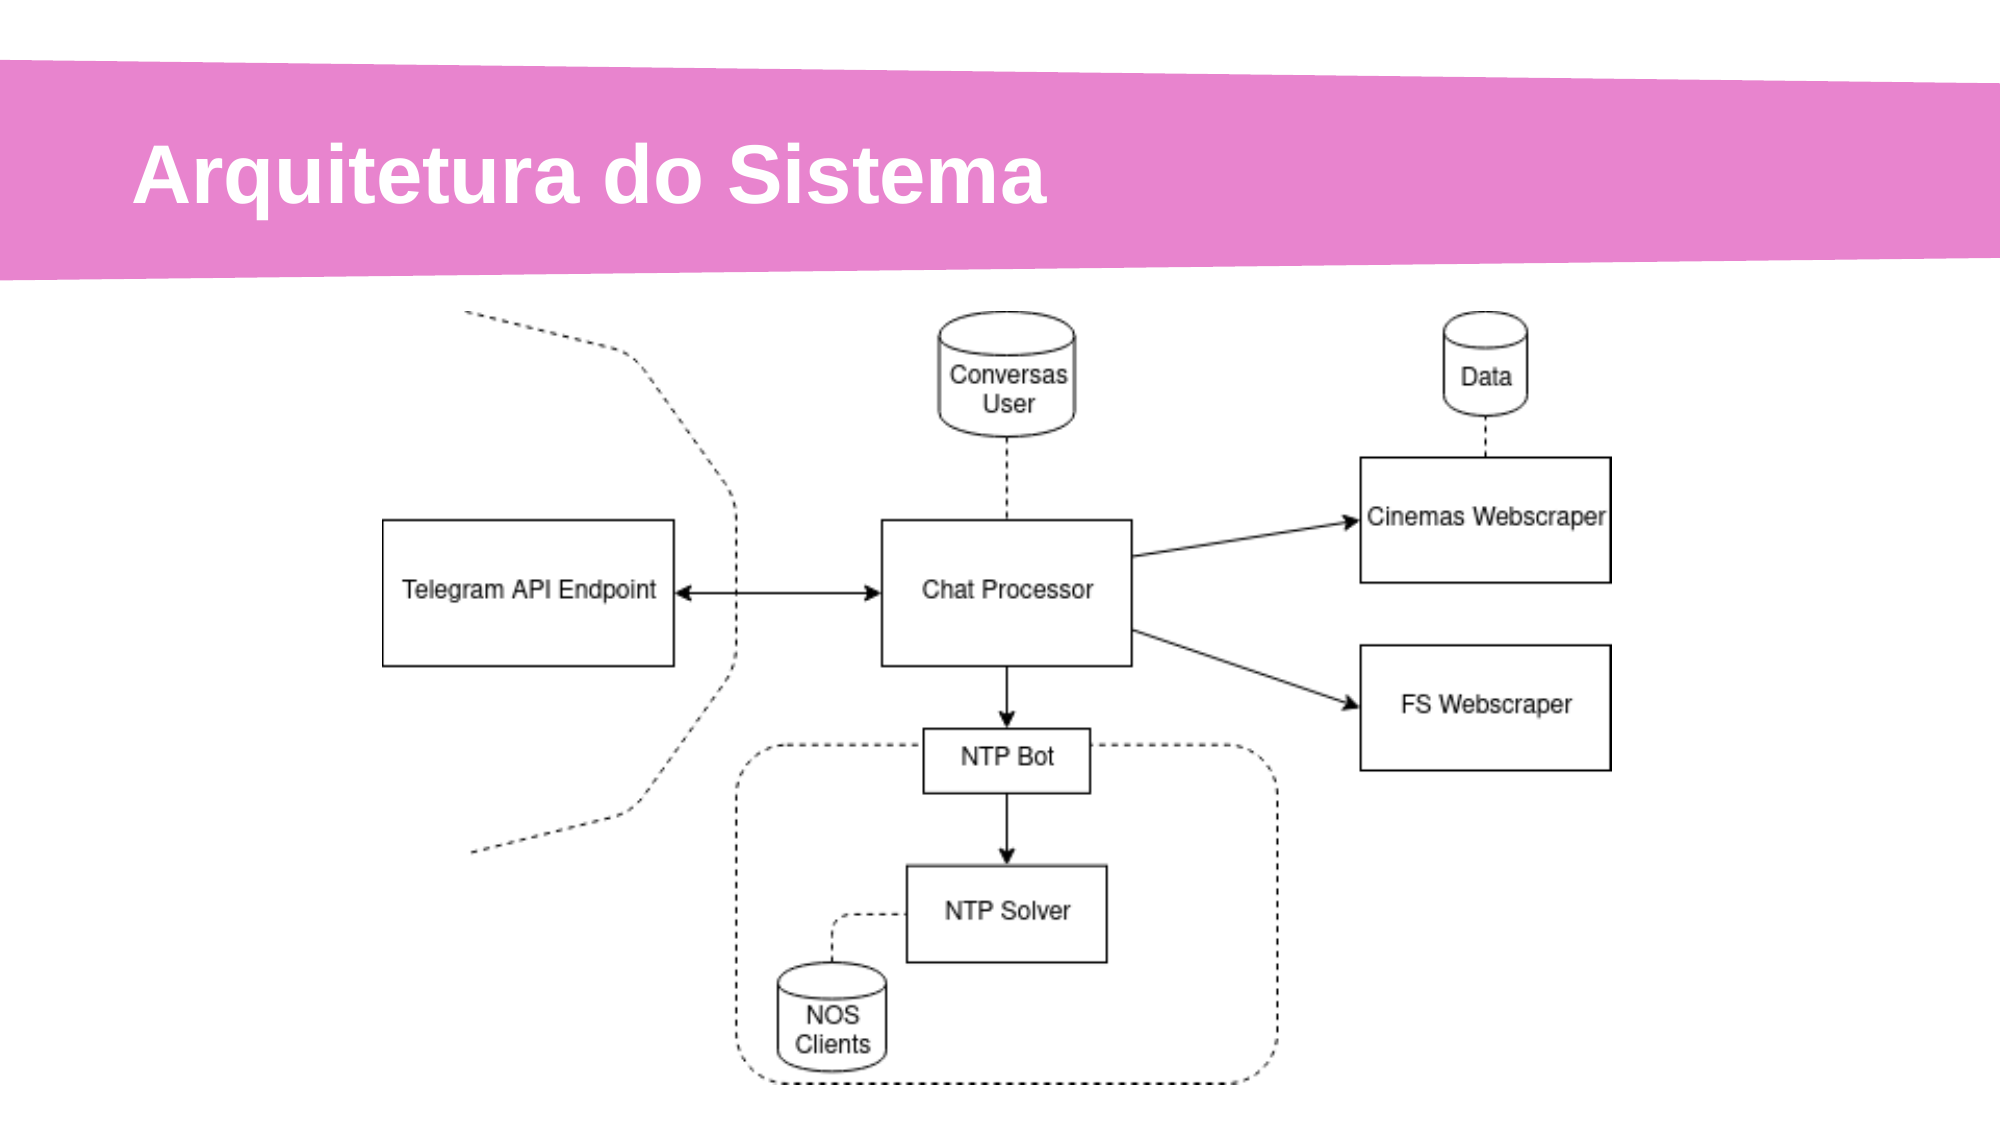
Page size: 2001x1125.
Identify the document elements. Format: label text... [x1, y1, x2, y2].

picture [382, 311, 1612, 1085]
text_box Arquitetura do Sistema [0, 59, 2000, 281]
